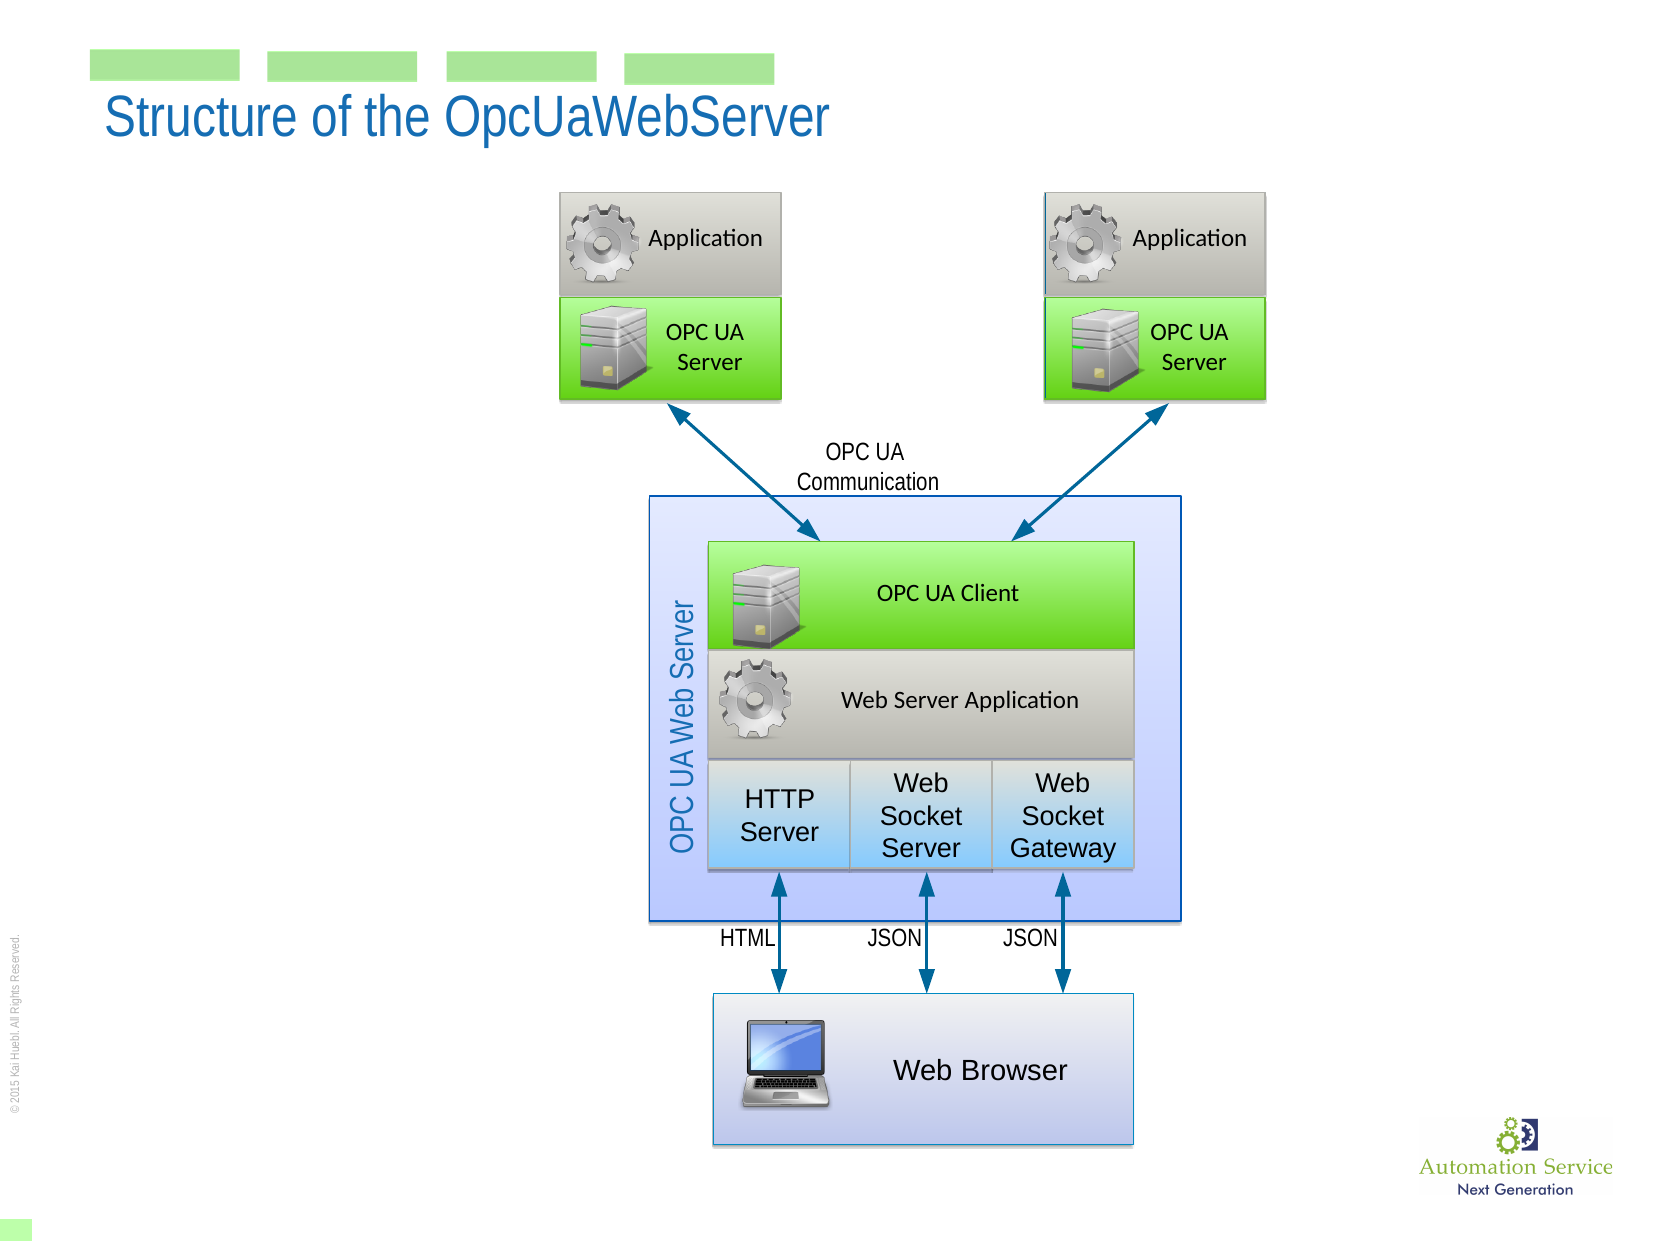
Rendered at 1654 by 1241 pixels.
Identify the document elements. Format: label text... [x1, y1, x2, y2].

text_box HTML [708, 921, 780, 972]
text_box JSON [855, 921, 927, 972]
text_box OPC UA Client [862, 569, 1035, 615]
picture [1063, 308, 1146, 395]
text_box OPC UA Server [654, 308, 781, 383]
text_box [1044, 297, 1266, 400]
picture [561, 202, 644, 284]
picture [738, 1015, 833, 1111]
text_box HTTP Server [708, 760, 850, 869]
text_box [560, 192, 781, 295]
text_box Web Server Application [809, 675, 1095, 721]
text_box Application [1126, 214, 1263, 259]
picture [1419, 1117, 1613, 1195]
picture [724, 564, 807, 650]
text_box Application [644, 214, 779, 259]
text_box OPC UA Communication [796, 435, 963, 510]
text_box [560, 297, 781, 400]
picture [572, 305, 654, 392]
picture [720, 657, 796, 740]
text_box Web Browser [713, 993, 1134, 1145]
text_box OPC UA Web Server [643, 582, 720, 863]
title Structure of the OpcUaWebServer [89, 49, 1578, 178]
text_box [649, 496, 1182, 922]
picture [1047, 202, 1126, 284]
text_box JSON [991, 921, 1063, 972]
text_box Web Socket Gateway [992, 760, 1134, 869]
text_box OPC UA Server [1146, 308, 1266, 383]
text_box Web Socket Server [850, 760, 992, 869]
text_box [1044, 192, 1266, 295]
